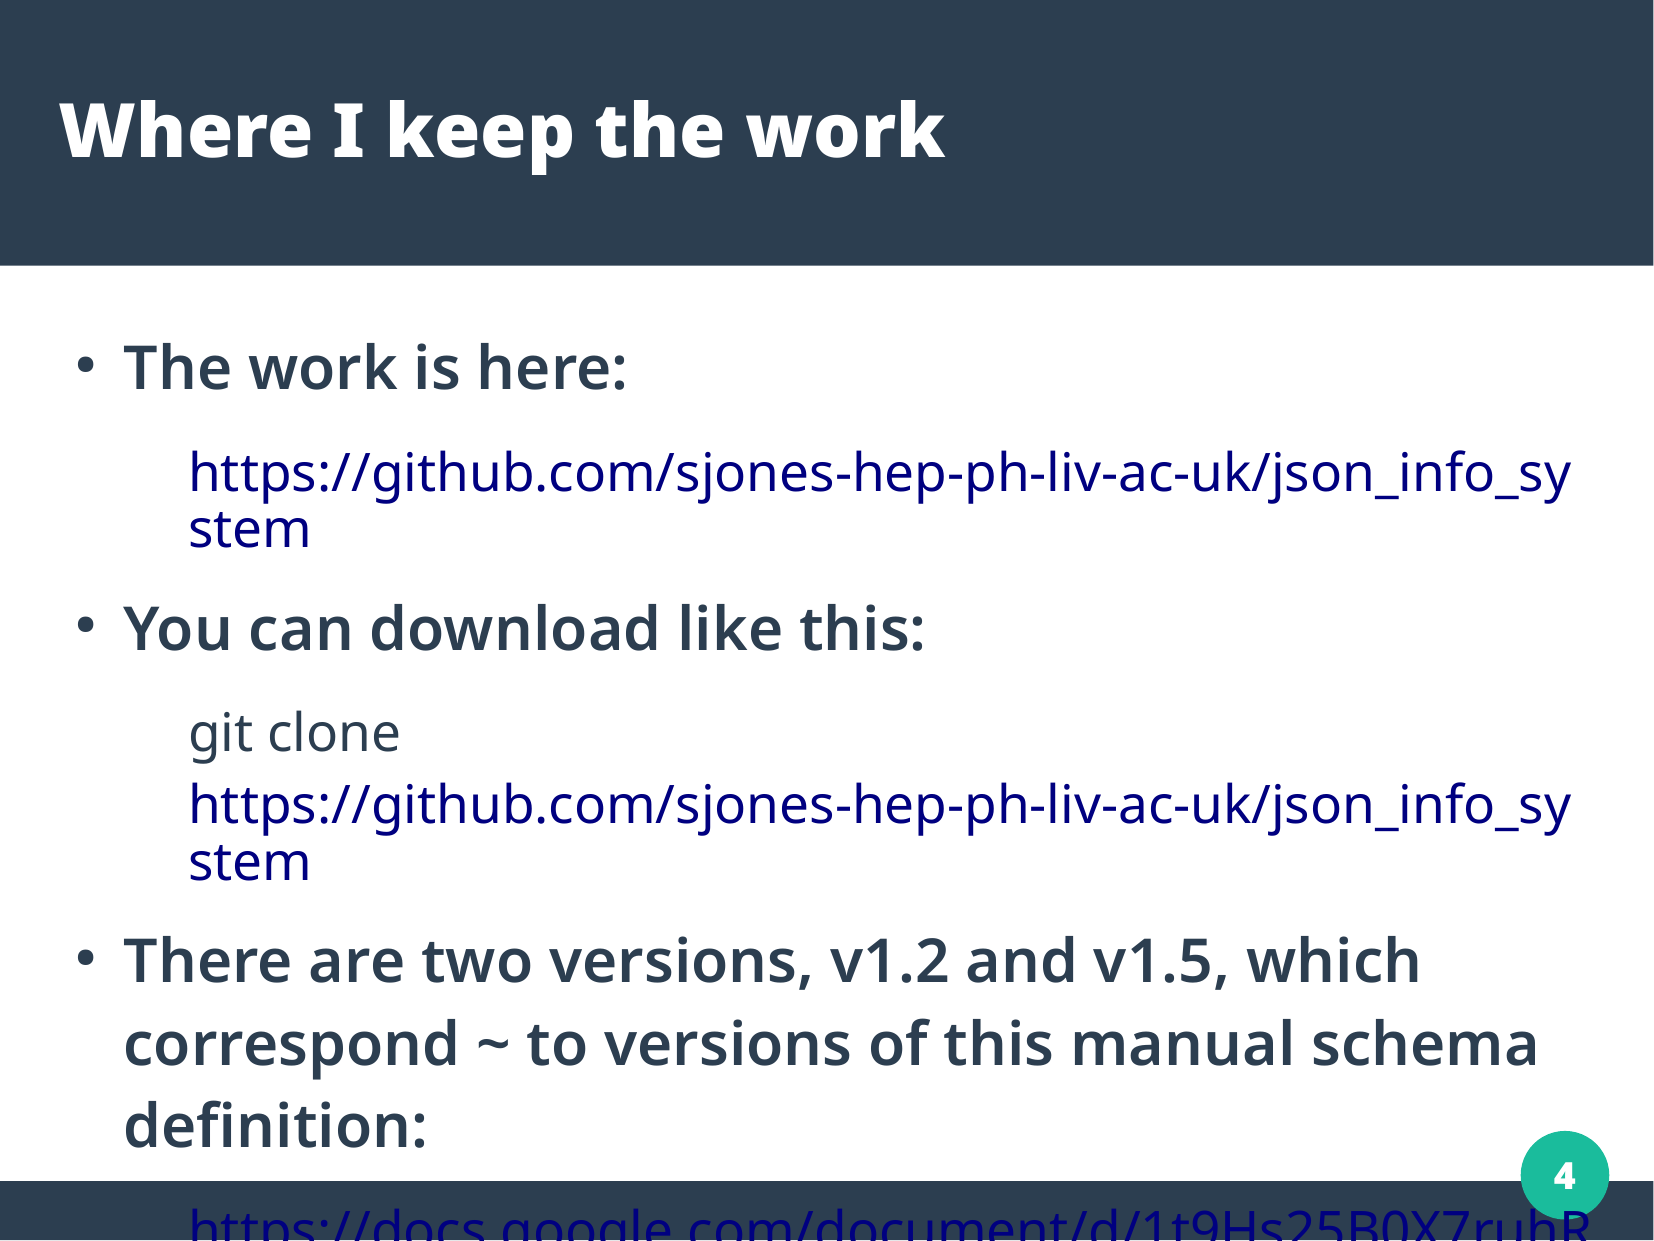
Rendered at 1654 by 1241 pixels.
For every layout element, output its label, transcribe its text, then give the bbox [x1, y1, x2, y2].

list The work is here: https://github.com/sjones-hep-ph-liv-ac-uk/json_info_system You can download like this: git clone https://github.com/sjones-hep-ph-liv-ac-uk/json_info_system There are two versions, v1.2 and v1.5, which correspond ~ to versions of this manual schema definition: https://docs.google.com/document/d/1t9Hs25B0X7ruhRs4IbdAZ1qDEpBKg2RXBFL9kIesGC0 [59, 324, 1595, 1152]
title Where I keep the work [59, 49, 1595, 207]
